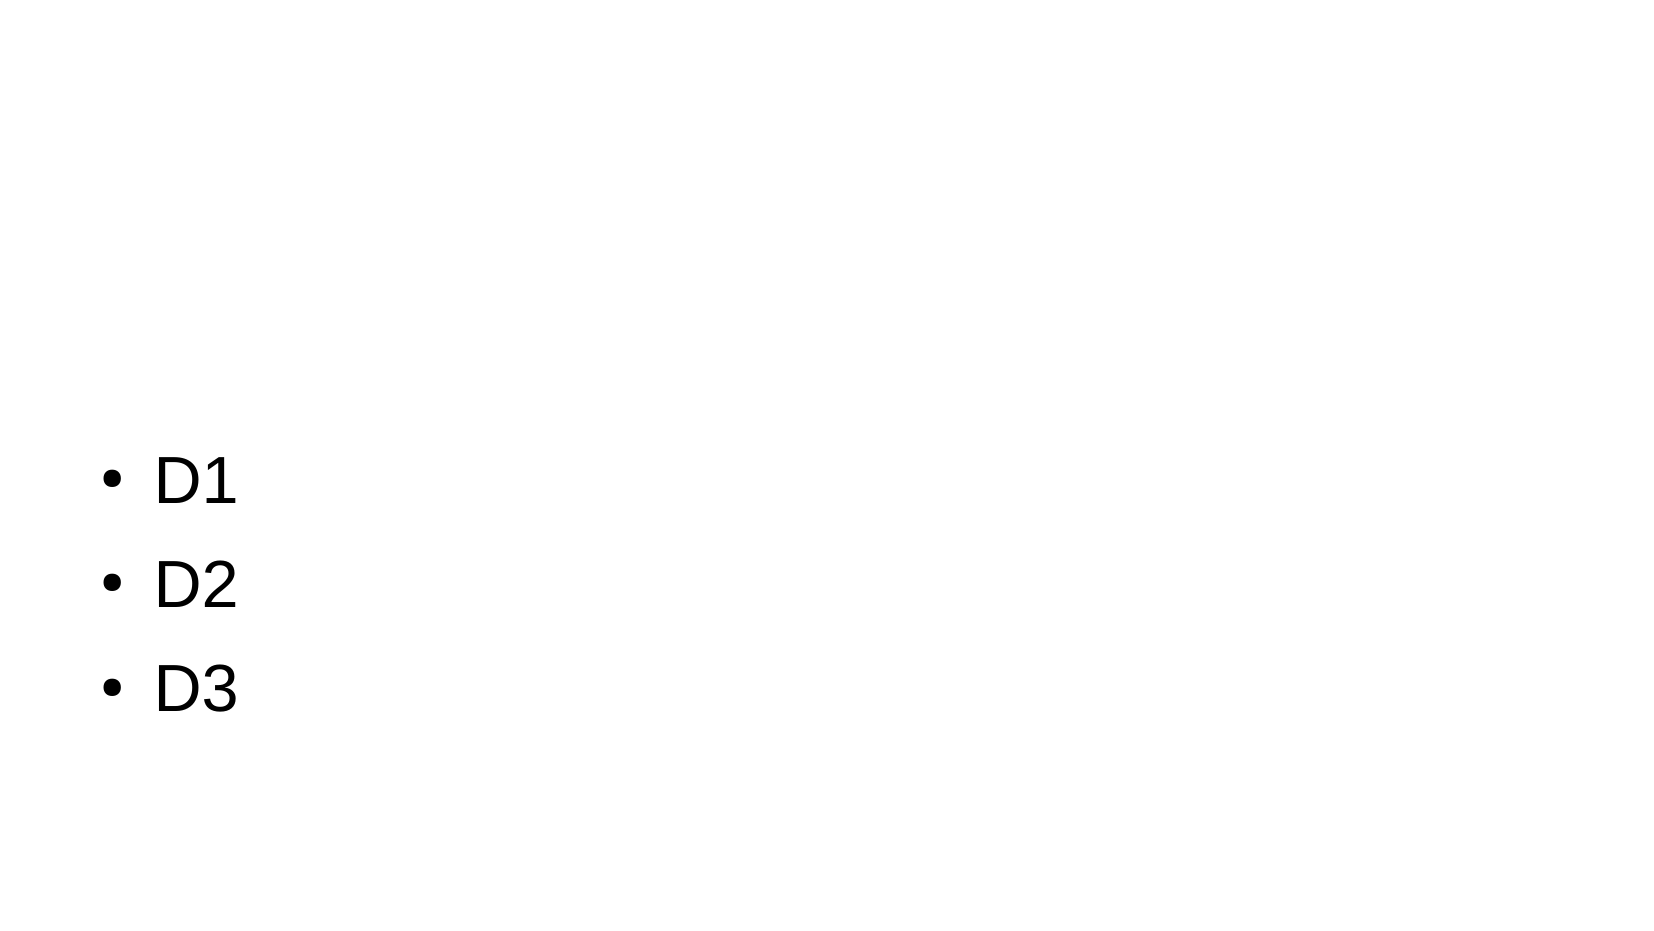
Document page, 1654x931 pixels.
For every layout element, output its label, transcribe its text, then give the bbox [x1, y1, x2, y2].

list D1 D2 D3 [82, 442, 1571, 758]
